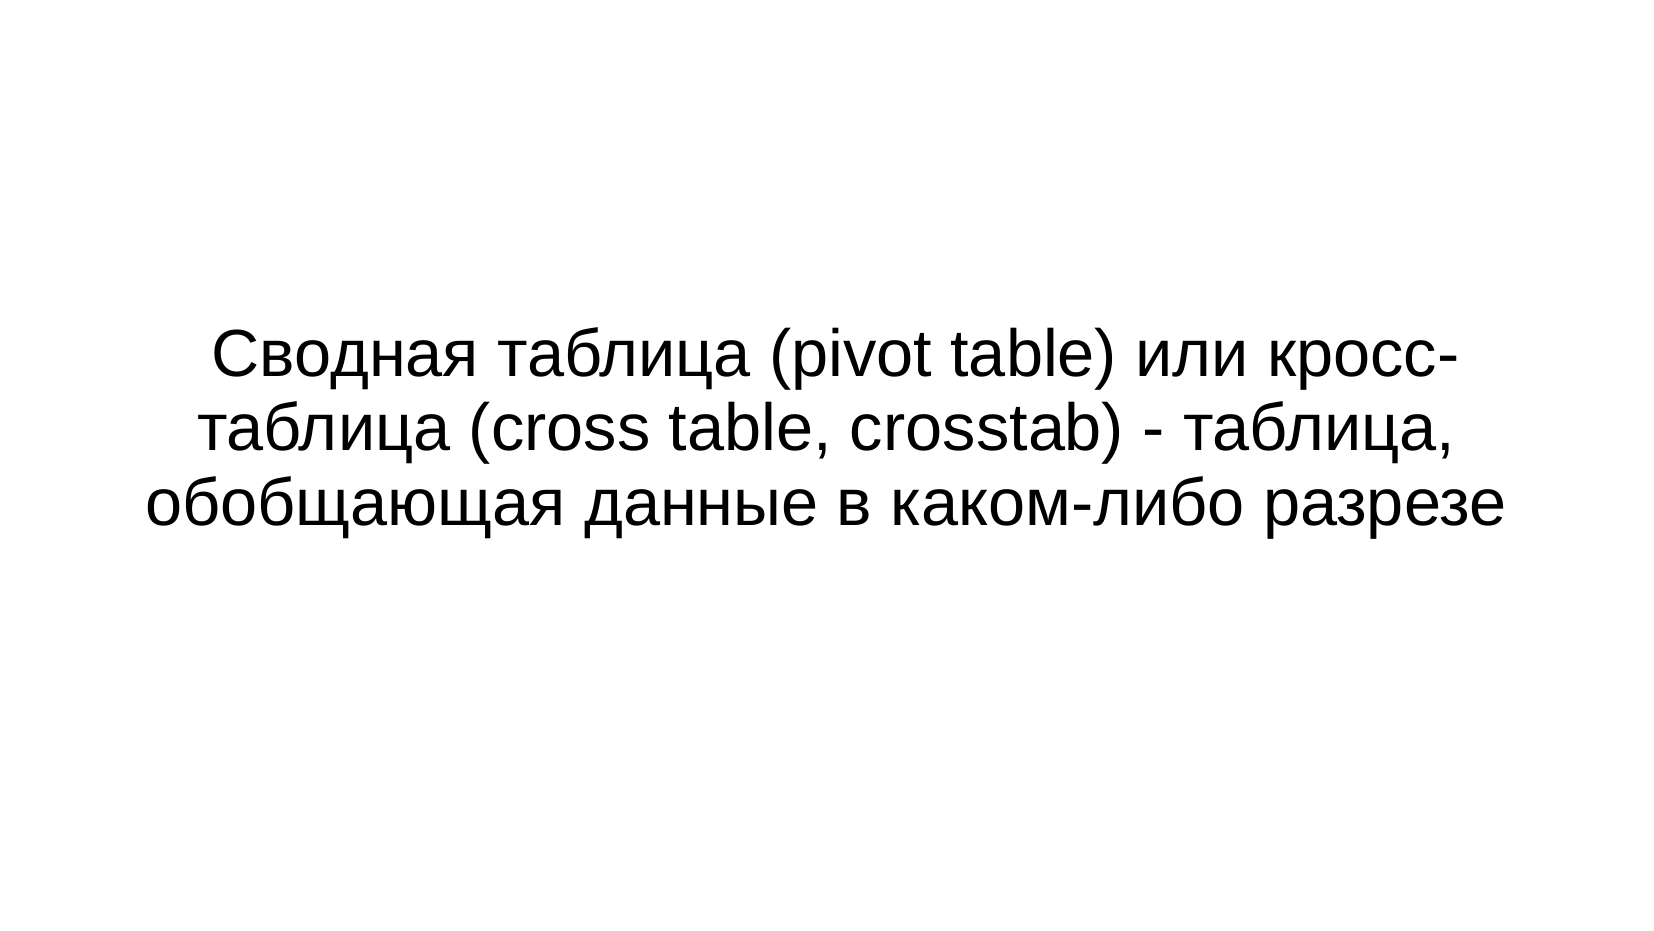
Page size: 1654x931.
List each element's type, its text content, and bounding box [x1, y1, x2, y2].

subtitle Cводная таблица (pivot table) или кросс-таблица (cross table, crosstab) - таблица, обобщающая данные в каком-либо разрезе [82, 60, 1571, 871]
